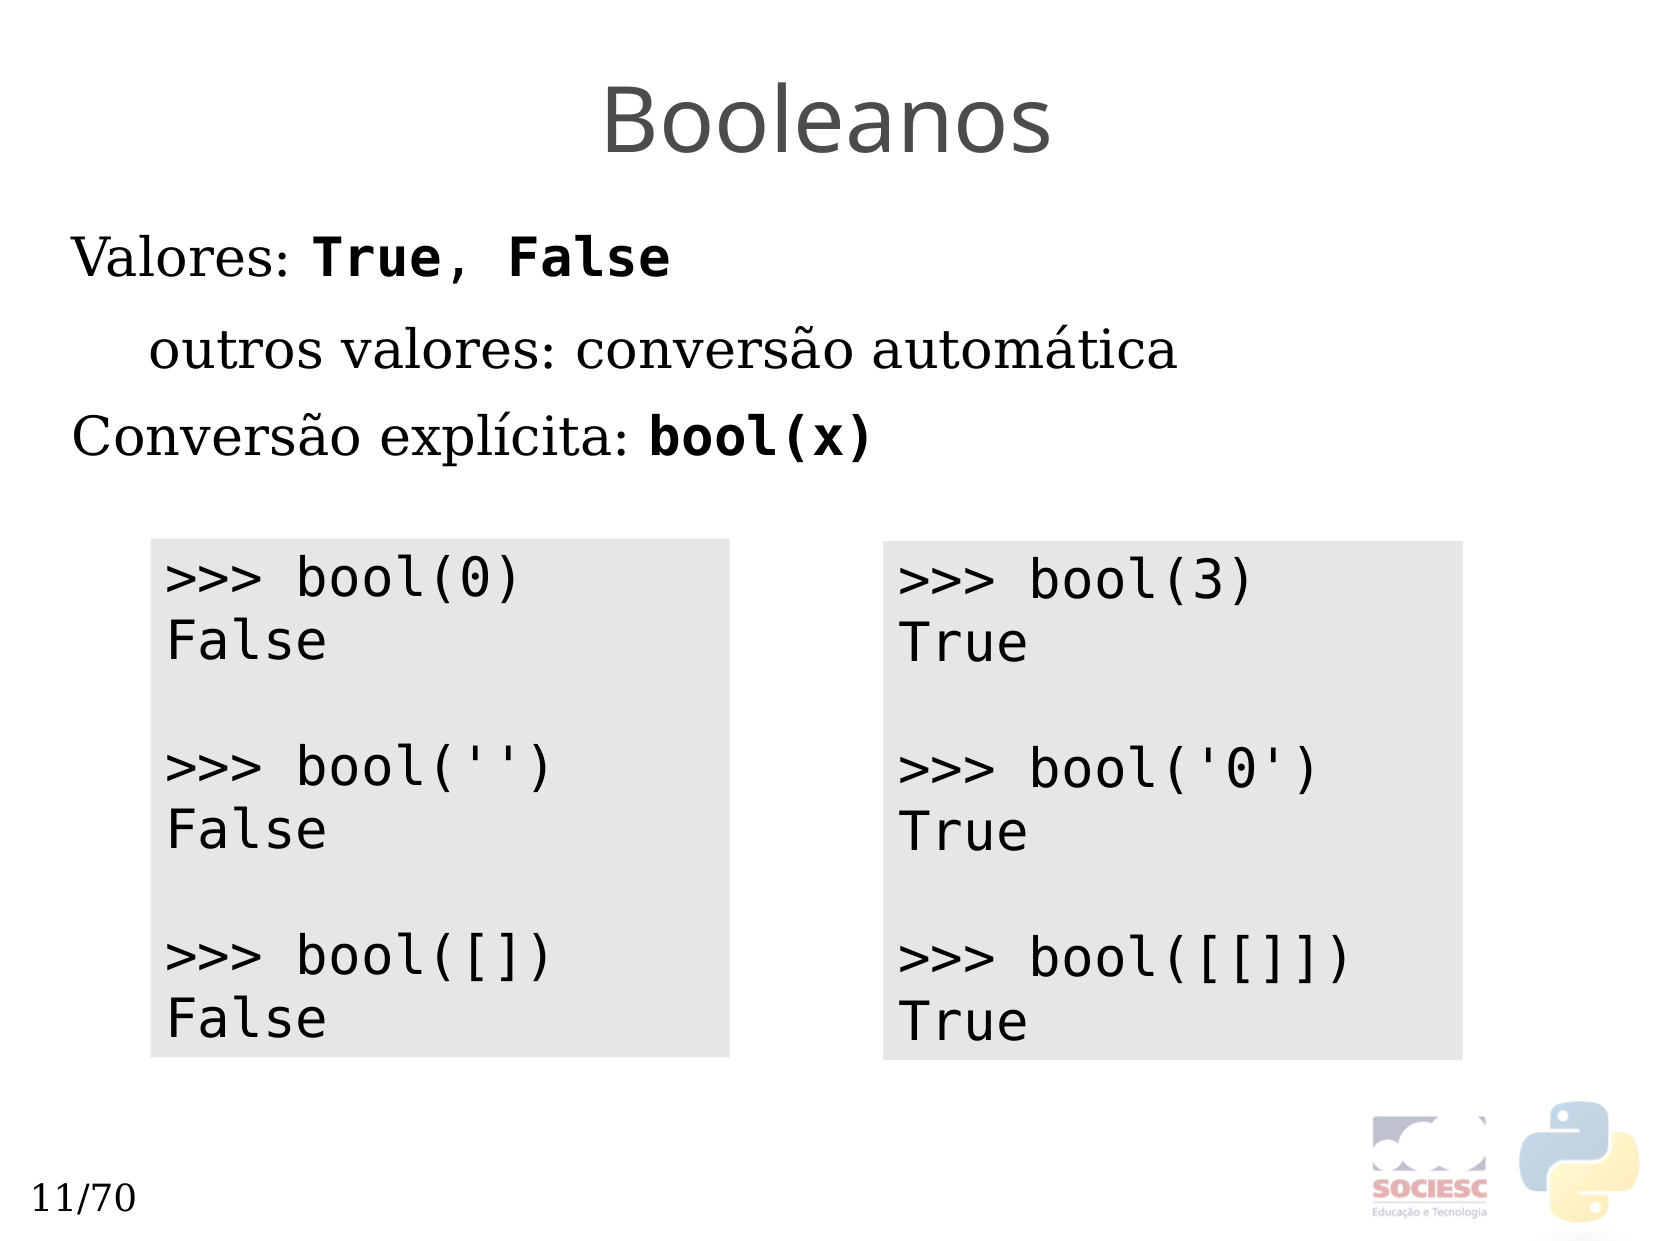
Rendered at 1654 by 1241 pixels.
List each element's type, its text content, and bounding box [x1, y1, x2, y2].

text_box >>> bool(3) True >>> bool('0') True >>> bool([[]]) True [883, 541, 1463, 1061]
title Booleanos [82, 13, 1571, 222]
text_box >>> bool(0) False >>> bool('') False >>> bool([]) False [150, 538, 730, 1058]
list Valores: True, False outros valores: conversão automática Conversão explícita: bool(x) [53, 225, 1623, 502]
picture [1340, 1084, 1654, 1241]
